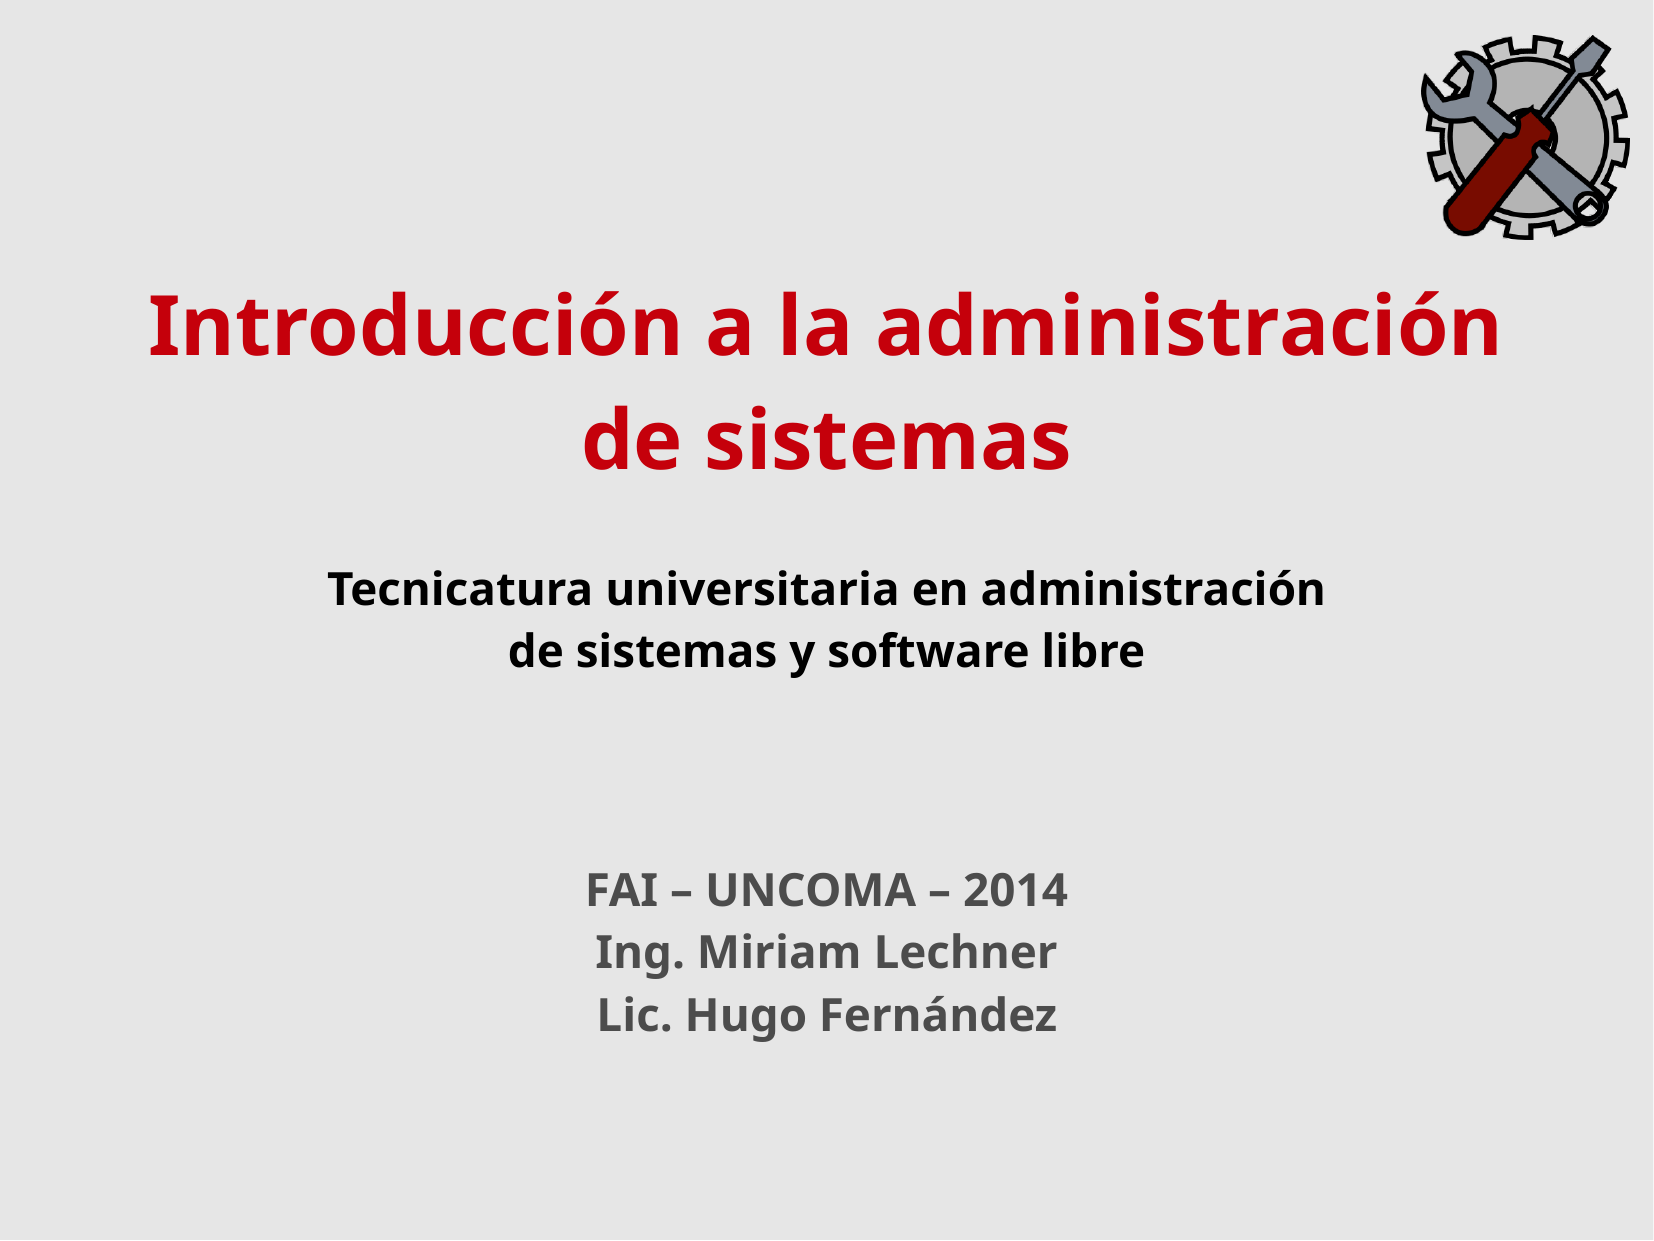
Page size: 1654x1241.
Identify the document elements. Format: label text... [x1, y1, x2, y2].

subtitle Introducción a la administración de sistemas Tecnicatura universitaria en administración de sistemas y software libre FAI – UNCOMA – 2014 Ing. Miriam Lechner Lic. Hugo Fernández [82, 126, 1571, 1186]
picture [1421, 35, 1630, 240]
